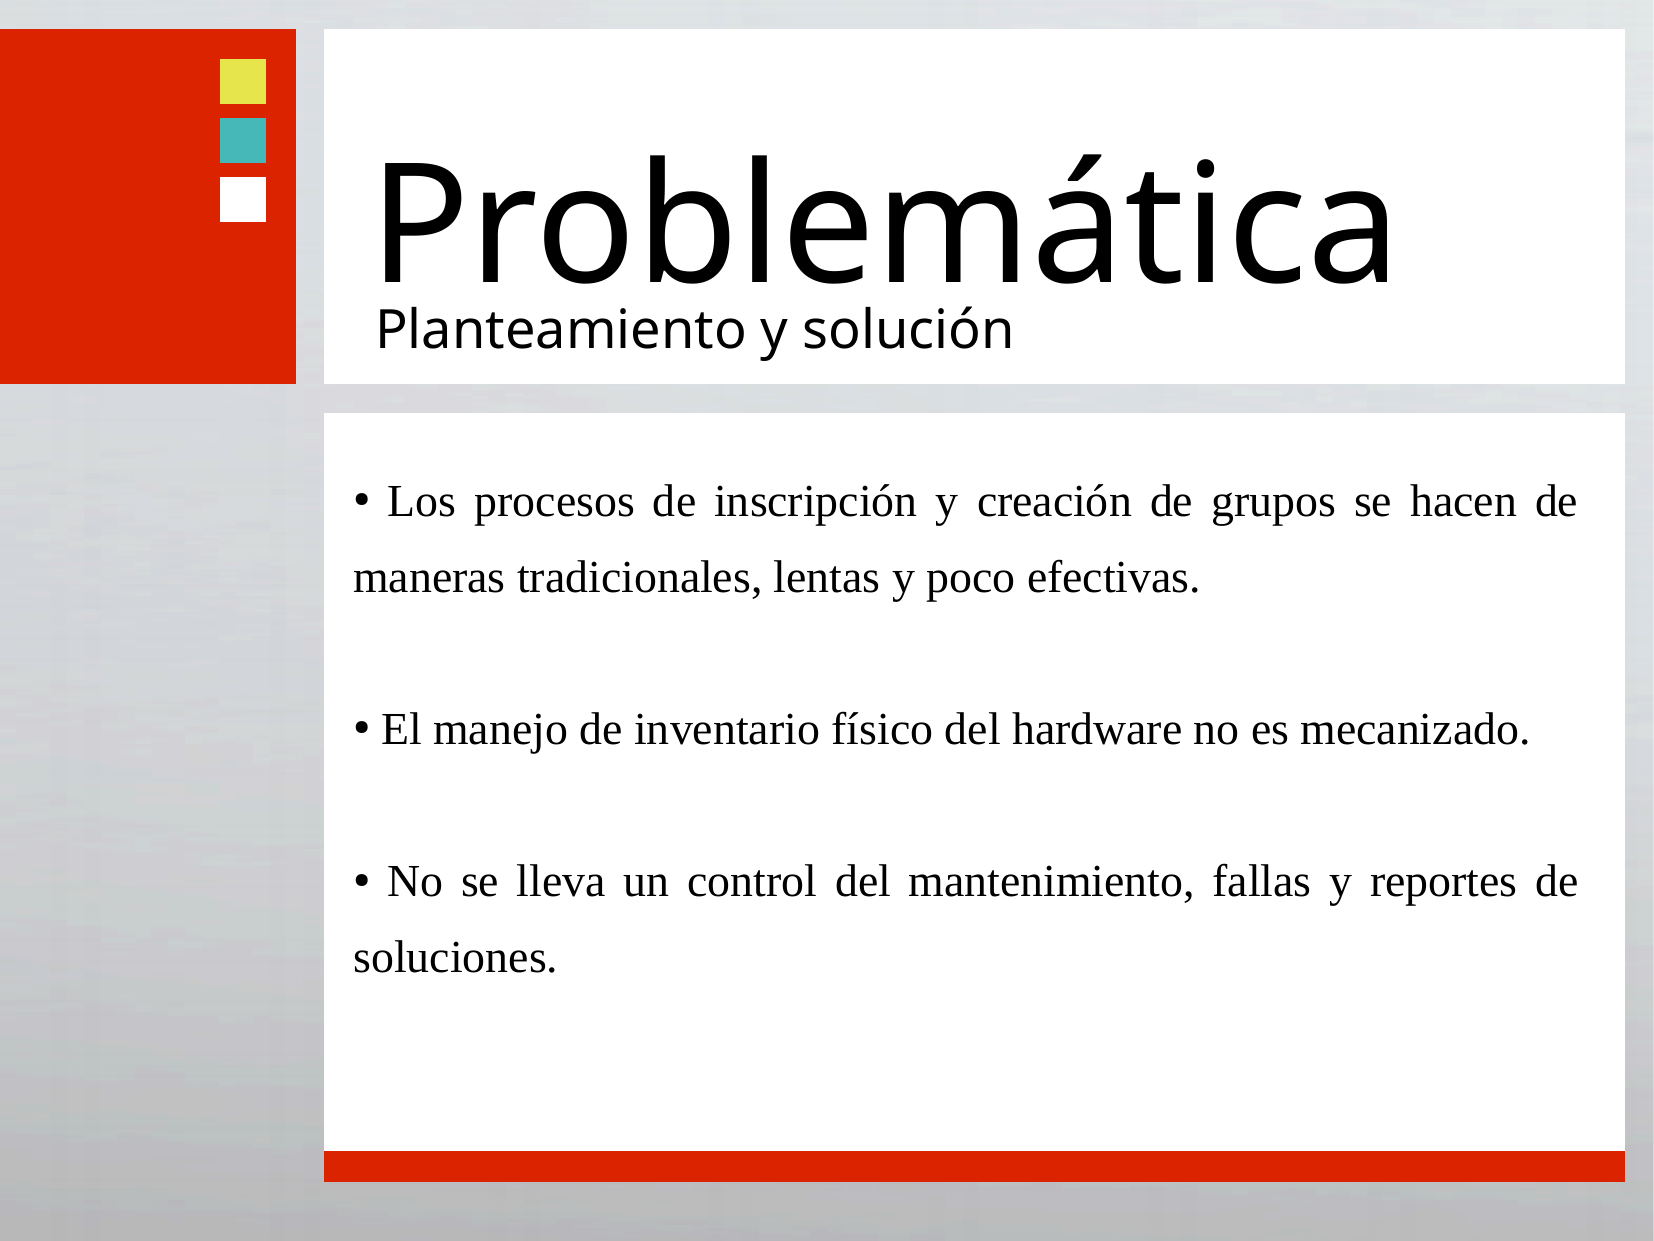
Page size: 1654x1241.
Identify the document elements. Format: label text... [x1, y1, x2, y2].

picture [0, 0, 1654, 1241]
text_box Problemática [354, 96, 1595, 301]
text_box Los procesos de inscripción y creación de grupos se hacen de maneras tradicionales, lentas y poco efectivas. El manejo de inventario físico del hardware no es mecanizado. No se lleva un control del mantenimiento, fallas y reportes de soluciones. [338, 442, 1595, 1142]
text_box Planteamiento y solución [360, 283, 994, 359]
